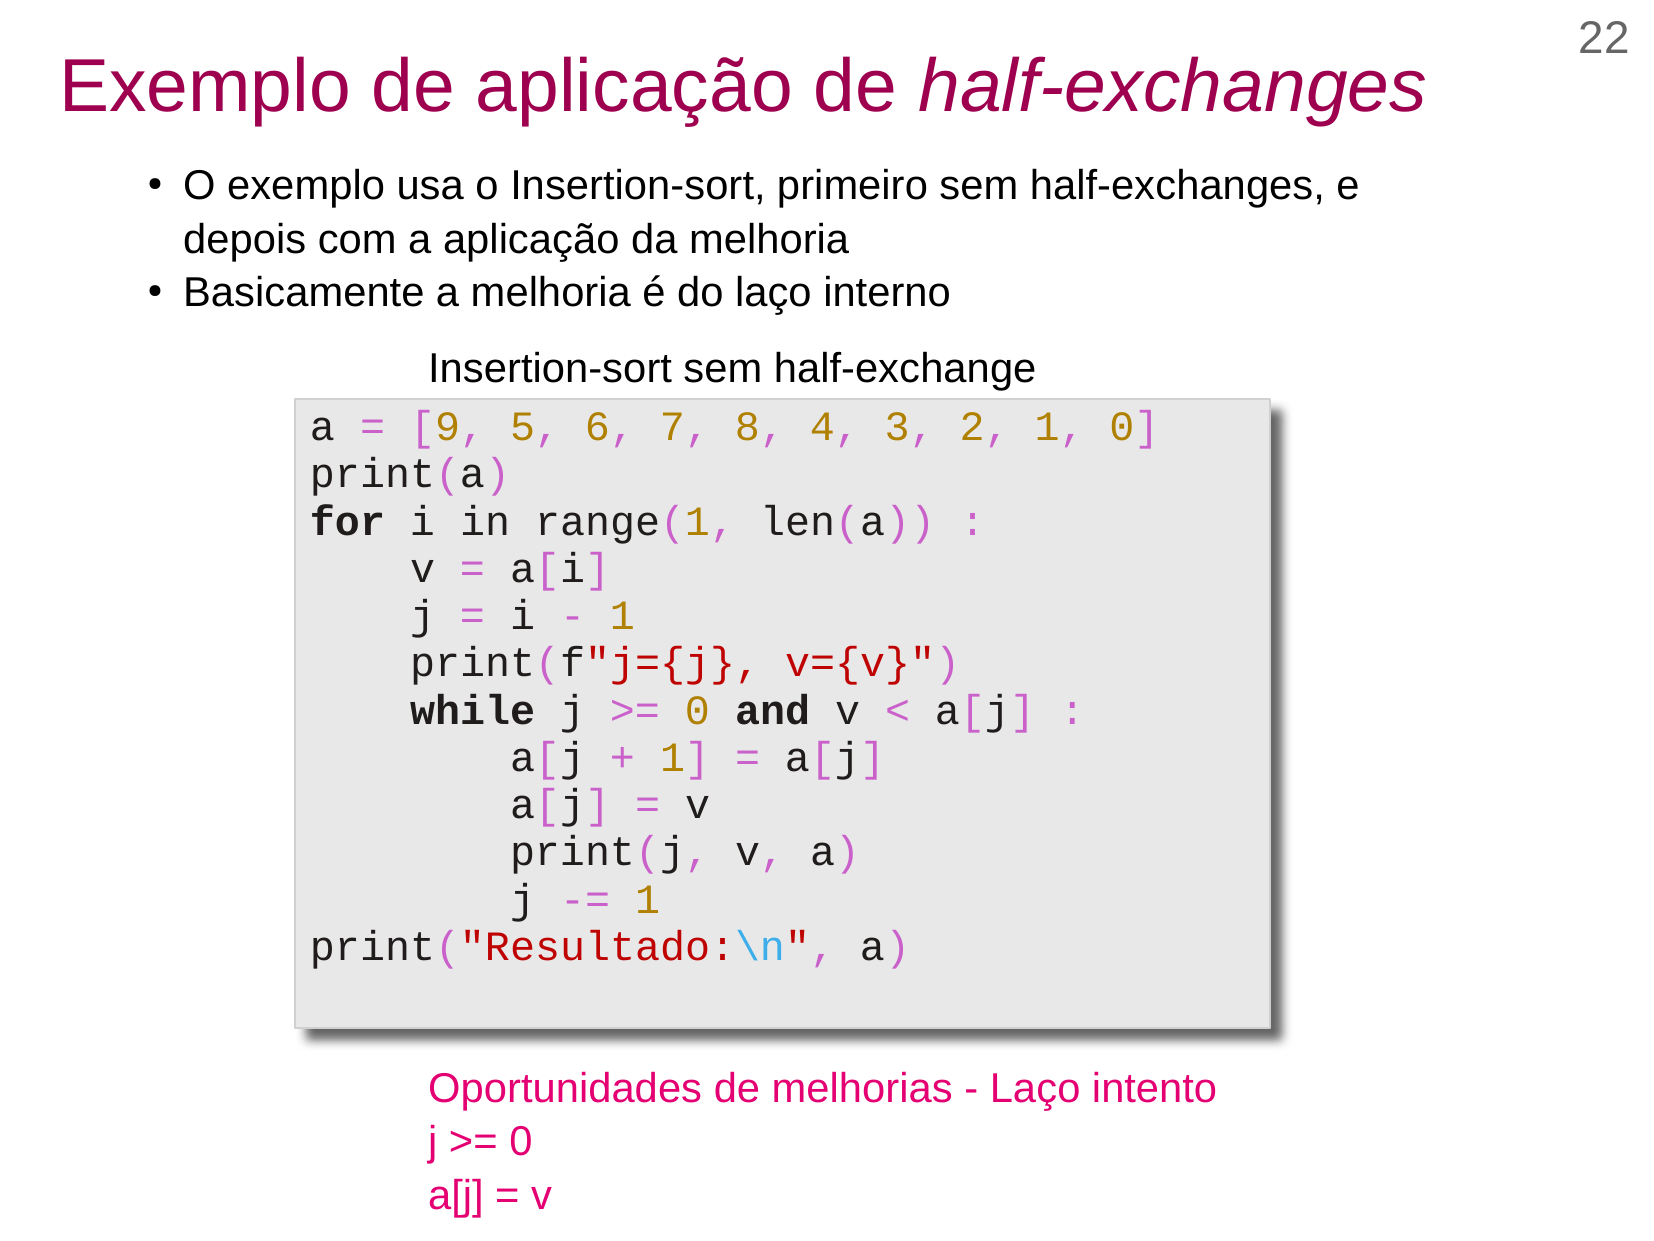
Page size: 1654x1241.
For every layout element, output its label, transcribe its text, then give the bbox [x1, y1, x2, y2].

text_box a = [9, 5, 6, 7, 8, 4, 3, 2, 1, 0] print(a) for i in range(1, len(a)) : v = a[i] j = i - 1 print(f"j={j}, v={v}") while j >= 0 and v < a[j] : a[j + 1] = a[j] a[j] = v print(j, v, a) j -= 1 print("Resultado:\n", a) [295, 398, 1270, 1028]
title Exemplo de aplicação de half-exchanges [59, 29, 1595, 148]
text_box O exemplo usa o Insertion-sort, primeiro sem half-exchanges, e depois com a aplicação da melhoria Basicamente a melhoria é do laço interno [132, 147, 1447, 323]
text_box Insertion-sort sem half-exchange [413, 330, 1226, 399]
text_box Oportunidades de melhorias - Laço intento j >= 0 a[j] = v [413, 1050, 1233, 1226]
